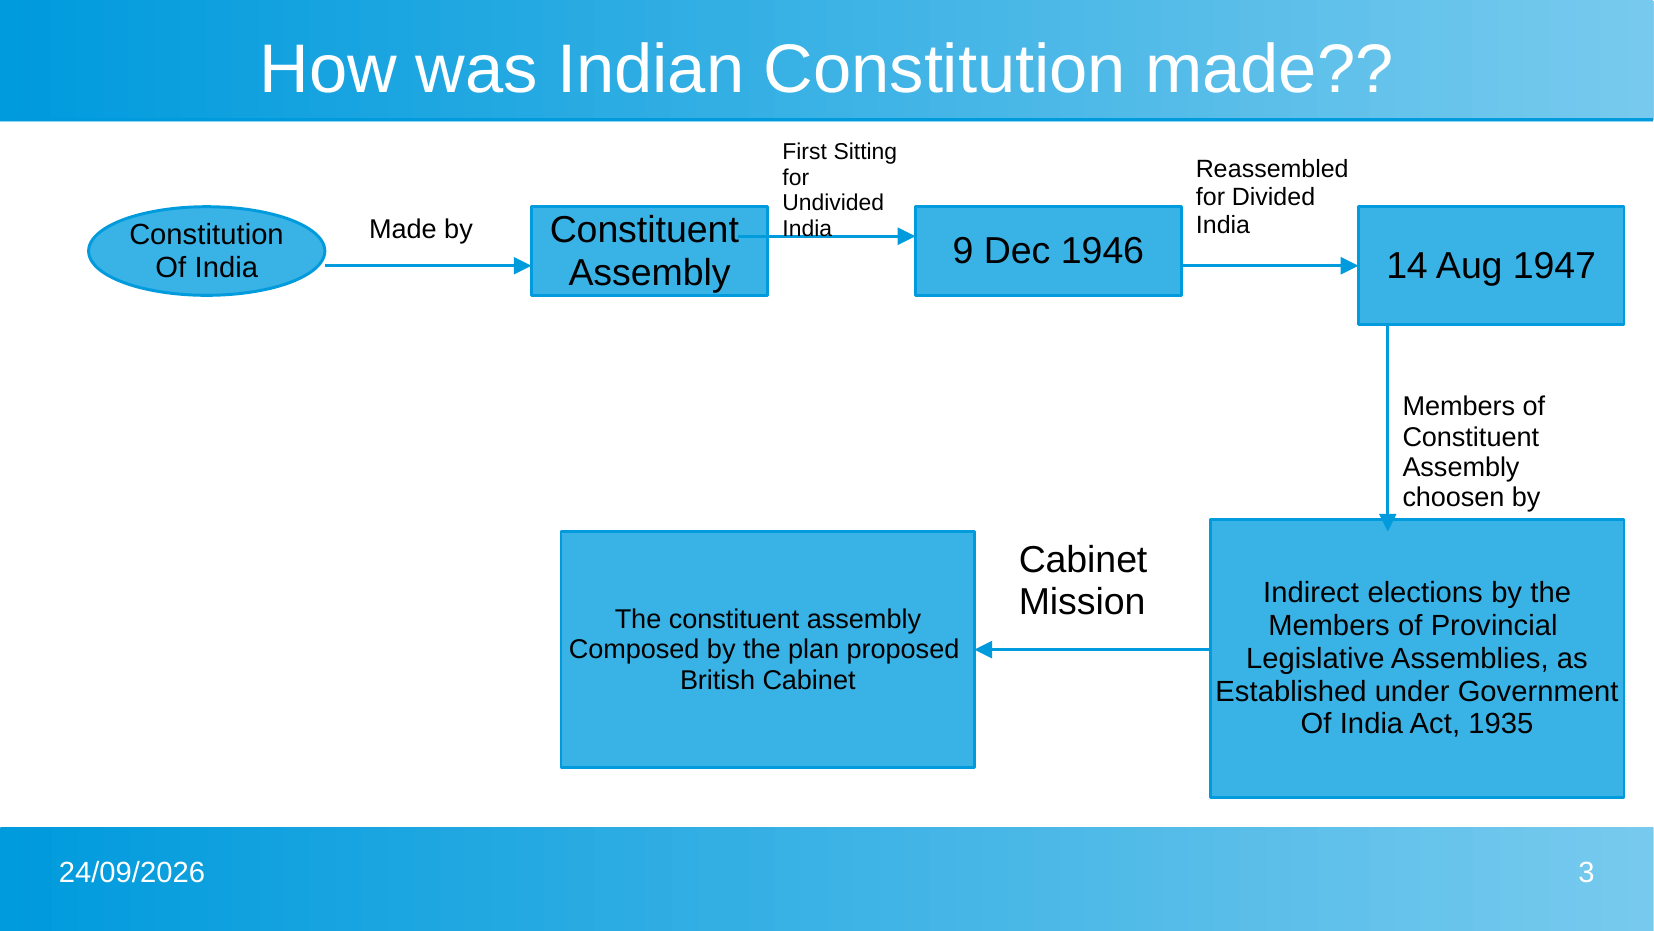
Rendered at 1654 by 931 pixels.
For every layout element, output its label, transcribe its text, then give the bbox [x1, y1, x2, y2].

text_box 14 Aug 1947 [1358, 206, 1625, 325]
text_box 9 Dec 1946 [915, 206, 1182, 296]
text_box Indirect elections by the Members of Provincial Legislative Assemblies, as Established under Government Of India Act, 1935 [1210, 519, 1625, 798]
text_box Members of Constituent Assembly choosen by [1387, 383, 1625, 520]
title How was Indian Constitution made?? [59, 29, 1595, 108]
text_box Made by [354, 206, 502, 252]
text_box Cabinet Mission [1003, 531, 1182, 631]
text_box Constituent Assembly [531, 206, 768, 296]
text_box Reassembled for Divided India [1181, 147, 1388, 247]
text_box Constitution Of India [88, 206, 325, 296]
text_box The constituent assembly Composed by the plan proposed British Cabinet [561, 531, 975, 768]
text_box First Sitting for Undivided India [767, 131, 916, 249]
